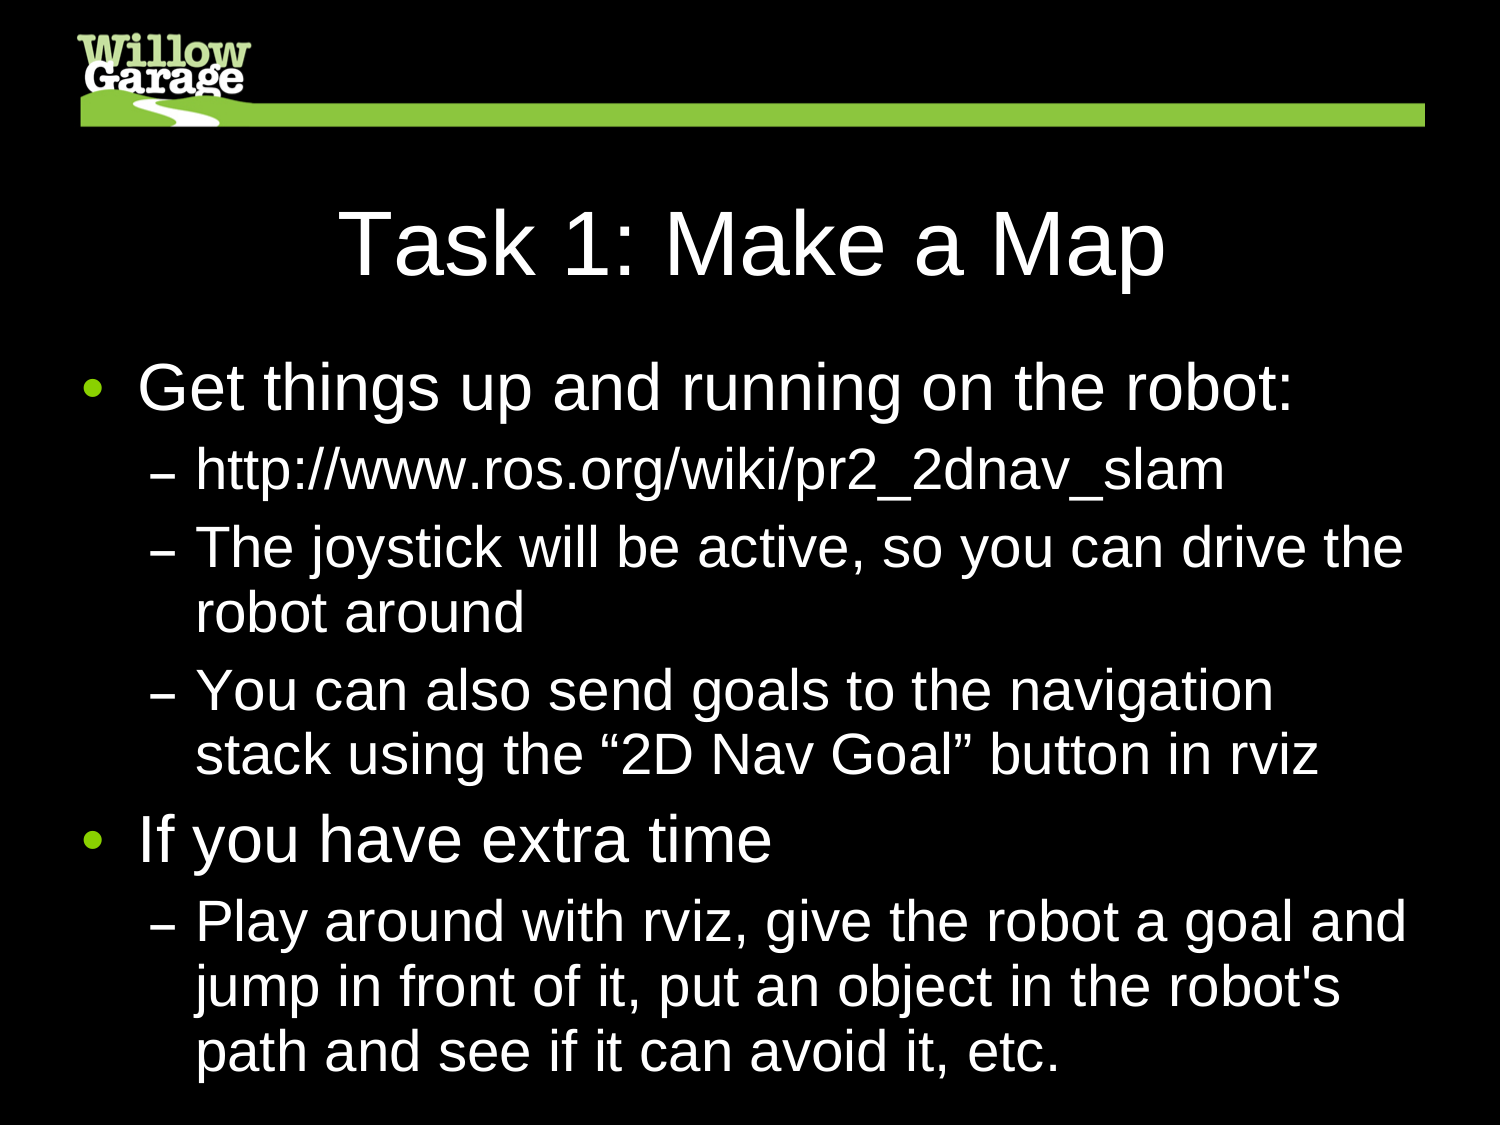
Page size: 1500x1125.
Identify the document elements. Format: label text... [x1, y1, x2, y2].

picture [50, 0, 1425, 153]
list Get things up and running on the robot: http://www.ros.org/wiki/pr2_2dnav_slam The joystick will be active, so you can drive the robot around You can also send goals to the navigation stack using the “2D Nav Goal” button in rviz If you have extra time Play around with rviz, give the robot a goal and jump in front of it, put an object in the robot's path and see if it can avoid it, etc. [75, 349, 1426, 1085]
title Task 1: Make a Map [75, 144, 1426, 343]
